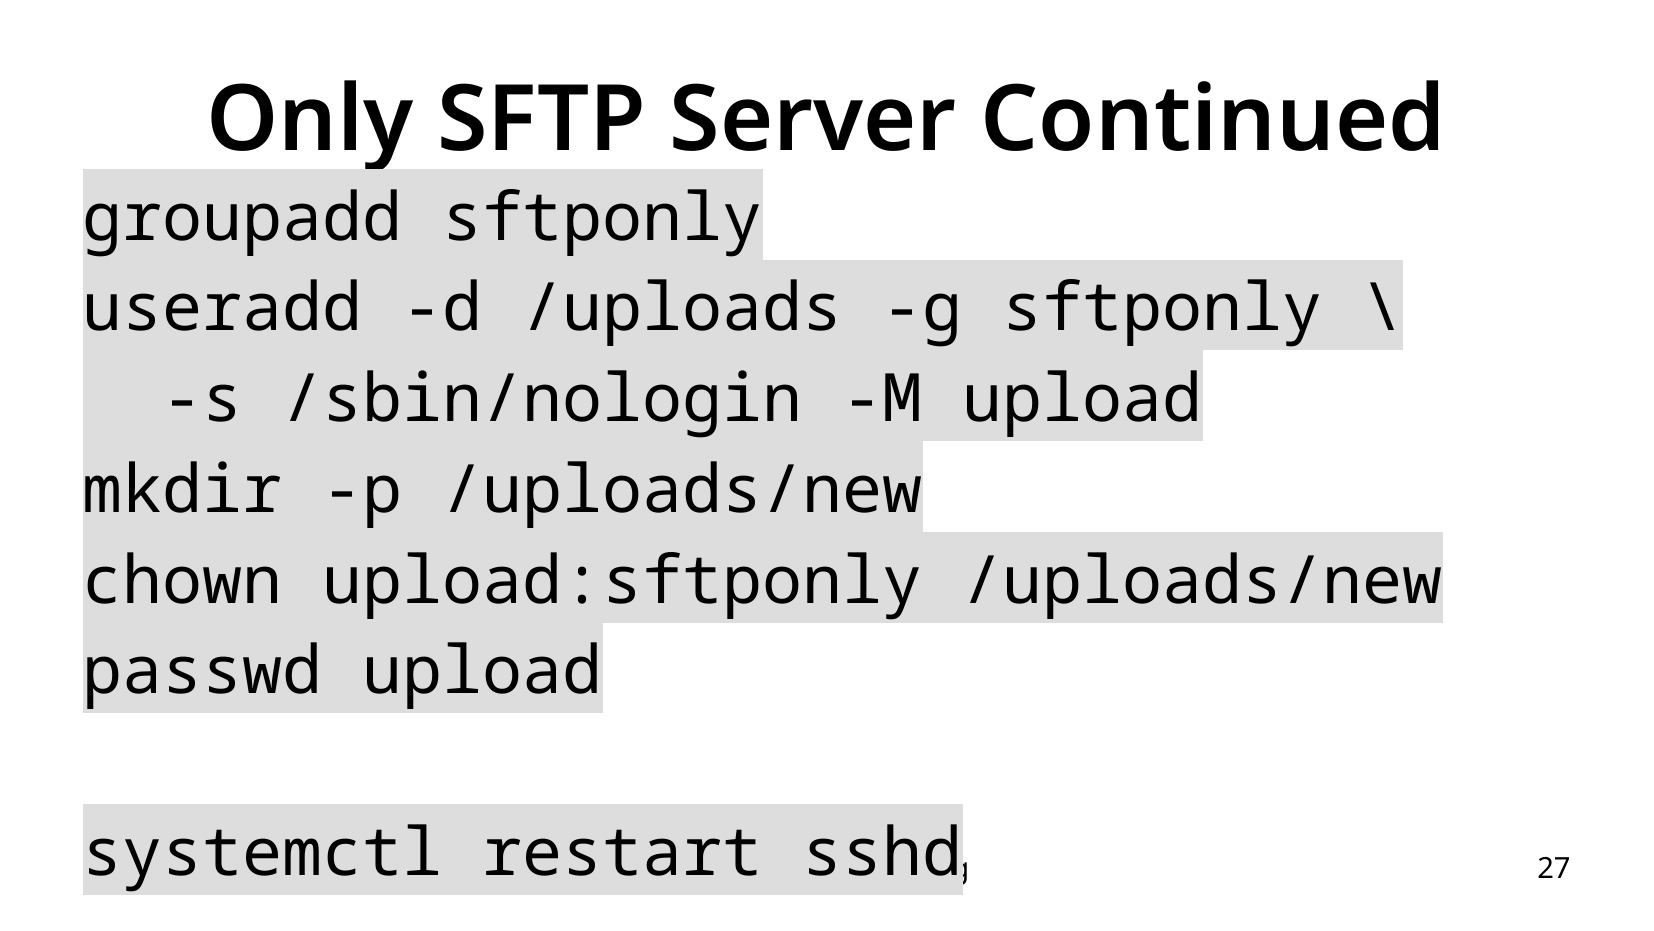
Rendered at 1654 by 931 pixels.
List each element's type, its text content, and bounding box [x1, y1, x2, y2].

title Only SFTP Server Continued [82, 37, 1571, 168]
subtitle groupadd sftponly useradd -d /uploads -g sftponly \ -s /sbin/nologin -M upload mkdir -p /uploads/new chown upload:sftponly /uploads/new passwd upload systemctl restart sshd [82, 168, 1571, 841]
